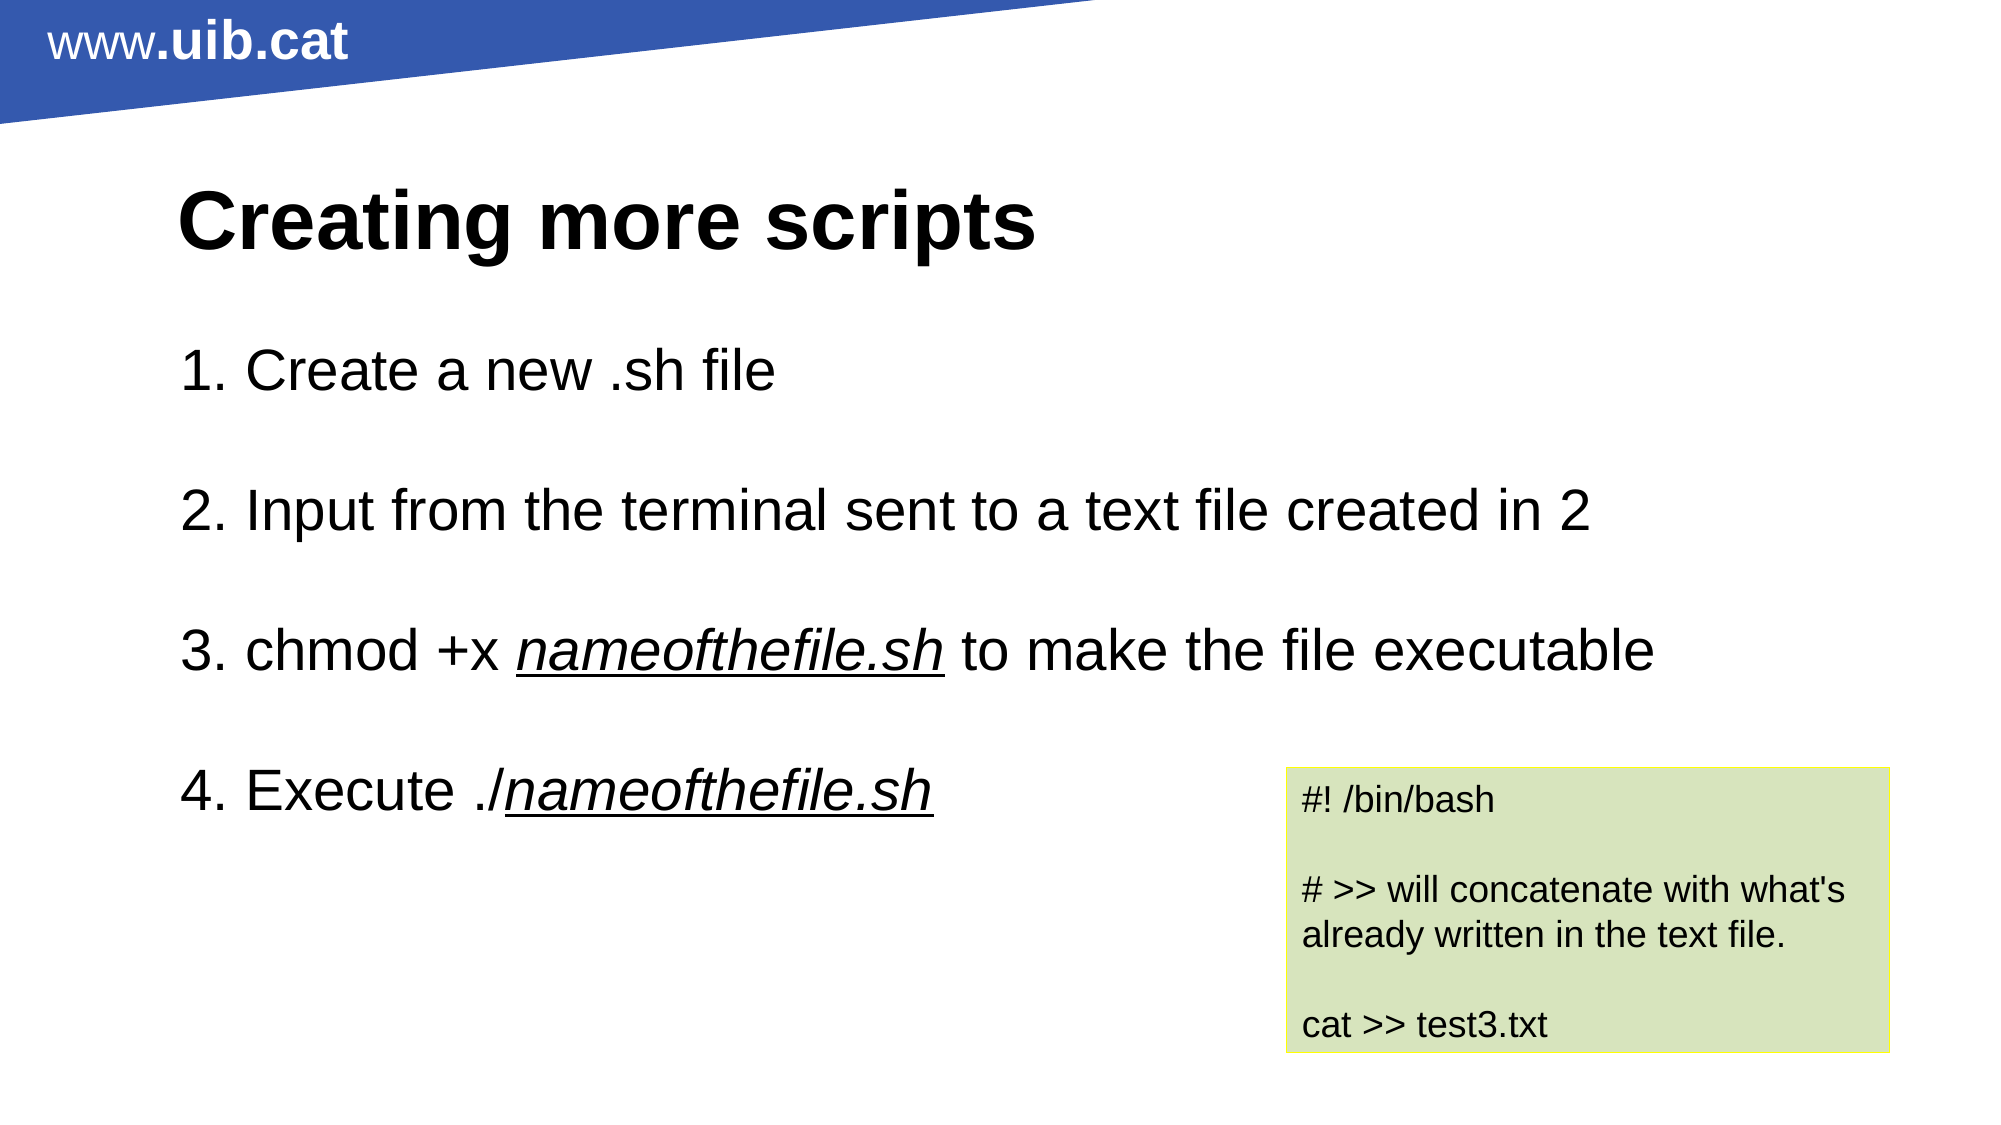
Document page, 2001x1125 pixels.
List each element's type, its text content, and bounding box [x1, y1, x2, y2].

text_box Creating more scripts [162, 159, 1552, 268]
text_box #! /bin/bash # >> will concatenate with what's already written in the text file. cat >> test3.txt [1286, 767, 1890, 1053]
text_box 1. Create a new .sh file 2. Input from the terminal sent to a text file created in 2 3. chmod +x nameofthefile.sh to make the file executable 4. Execute ./nameofthefile.sh [165, 324, 1894, 830]
